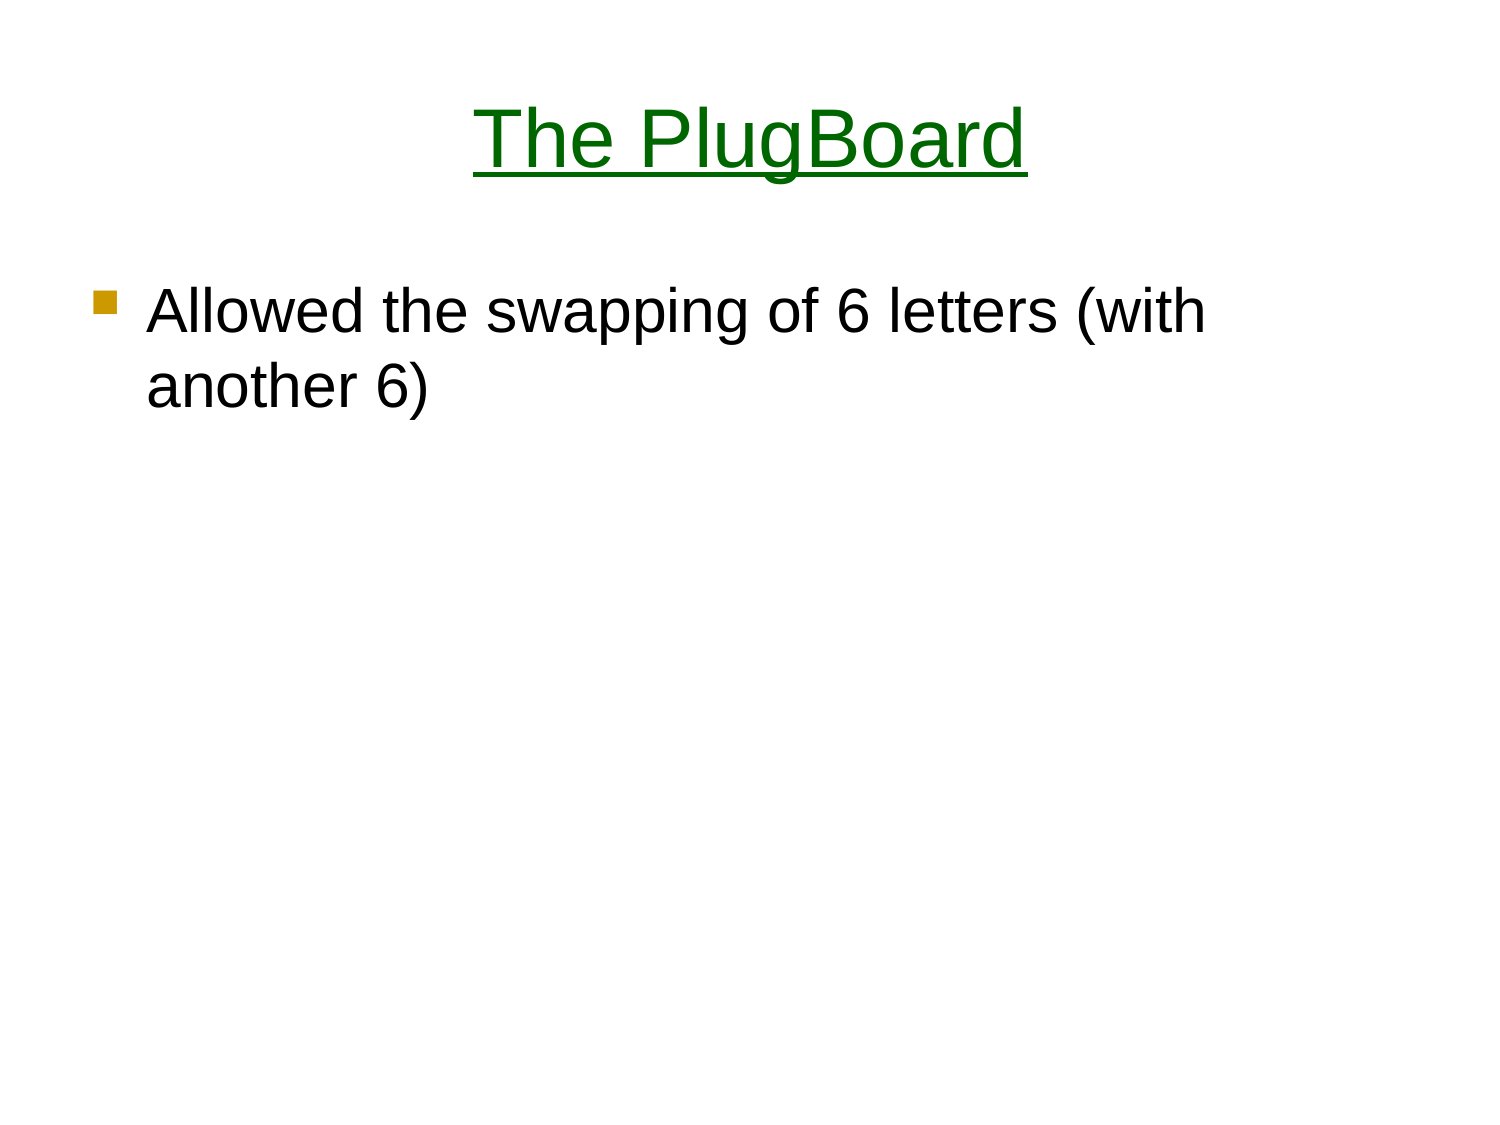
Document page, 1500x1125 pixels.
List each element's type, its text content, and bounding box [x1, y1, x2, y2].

list Allowed the swapping of 6 letters (with another 6) [75, 262, 1425, 1006]
title The PlugBoard [75, 88, 1425, 190]
